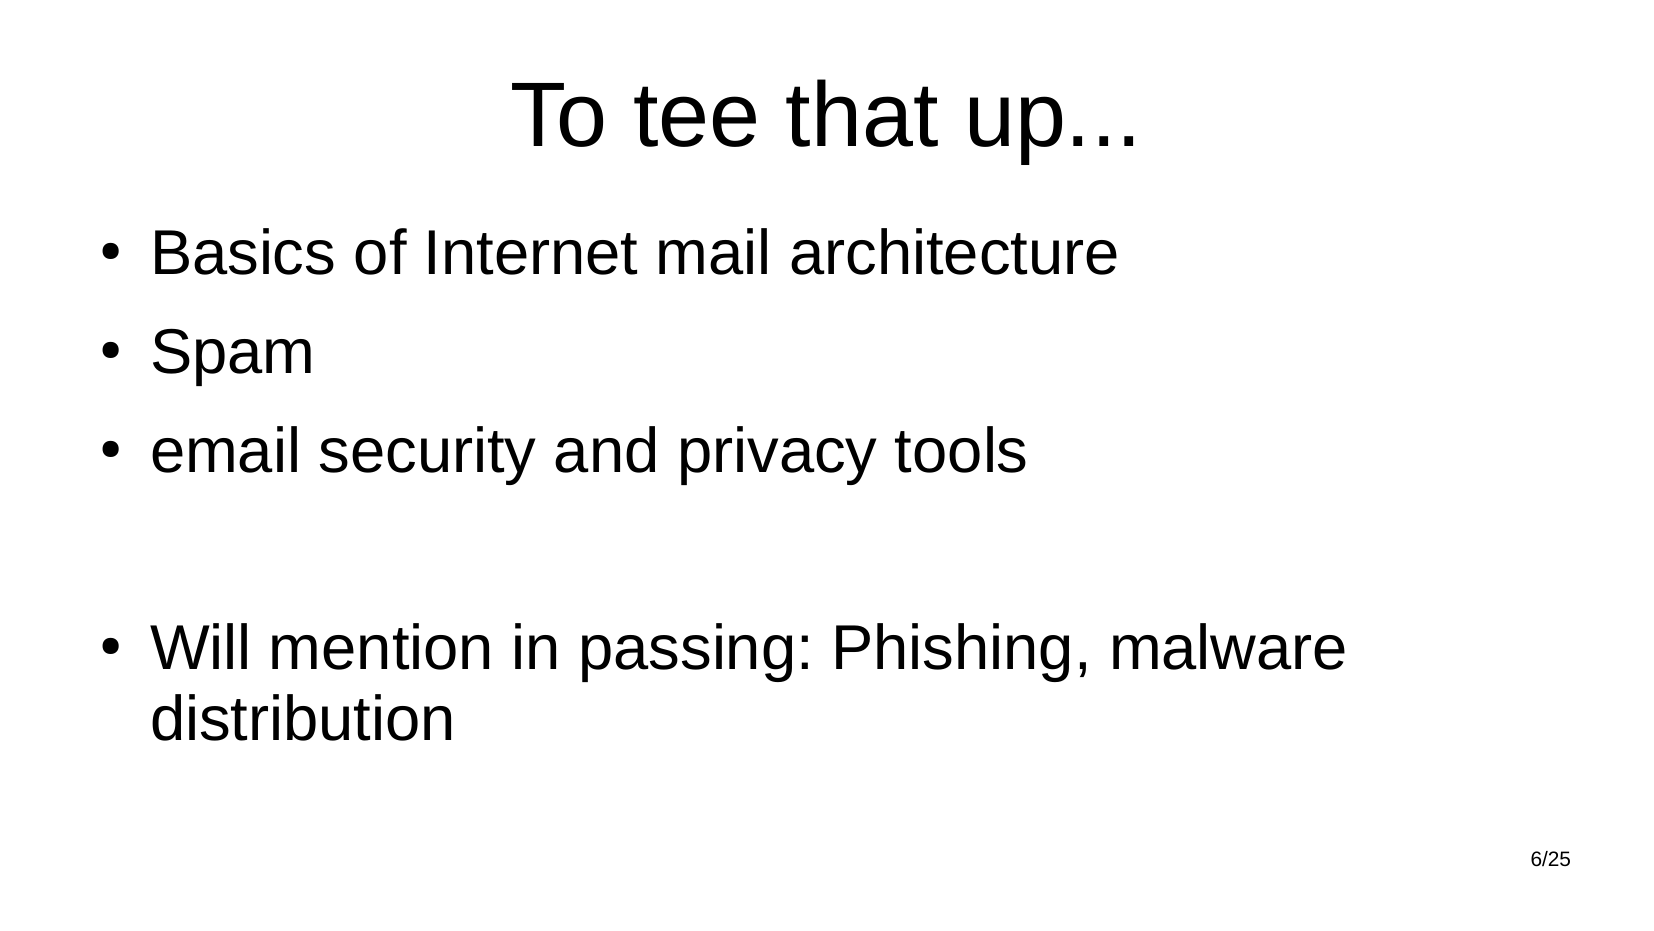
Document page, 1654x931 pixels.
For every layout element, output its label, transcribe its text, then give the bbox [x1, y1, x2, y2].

list Basics of Internet mail architecture Spam email security and privacy tools Will mention in passing: Phishing, malware distribution [82, 217, 1571, 758]
title To tee that up... [82, 37, 1571, 193]
